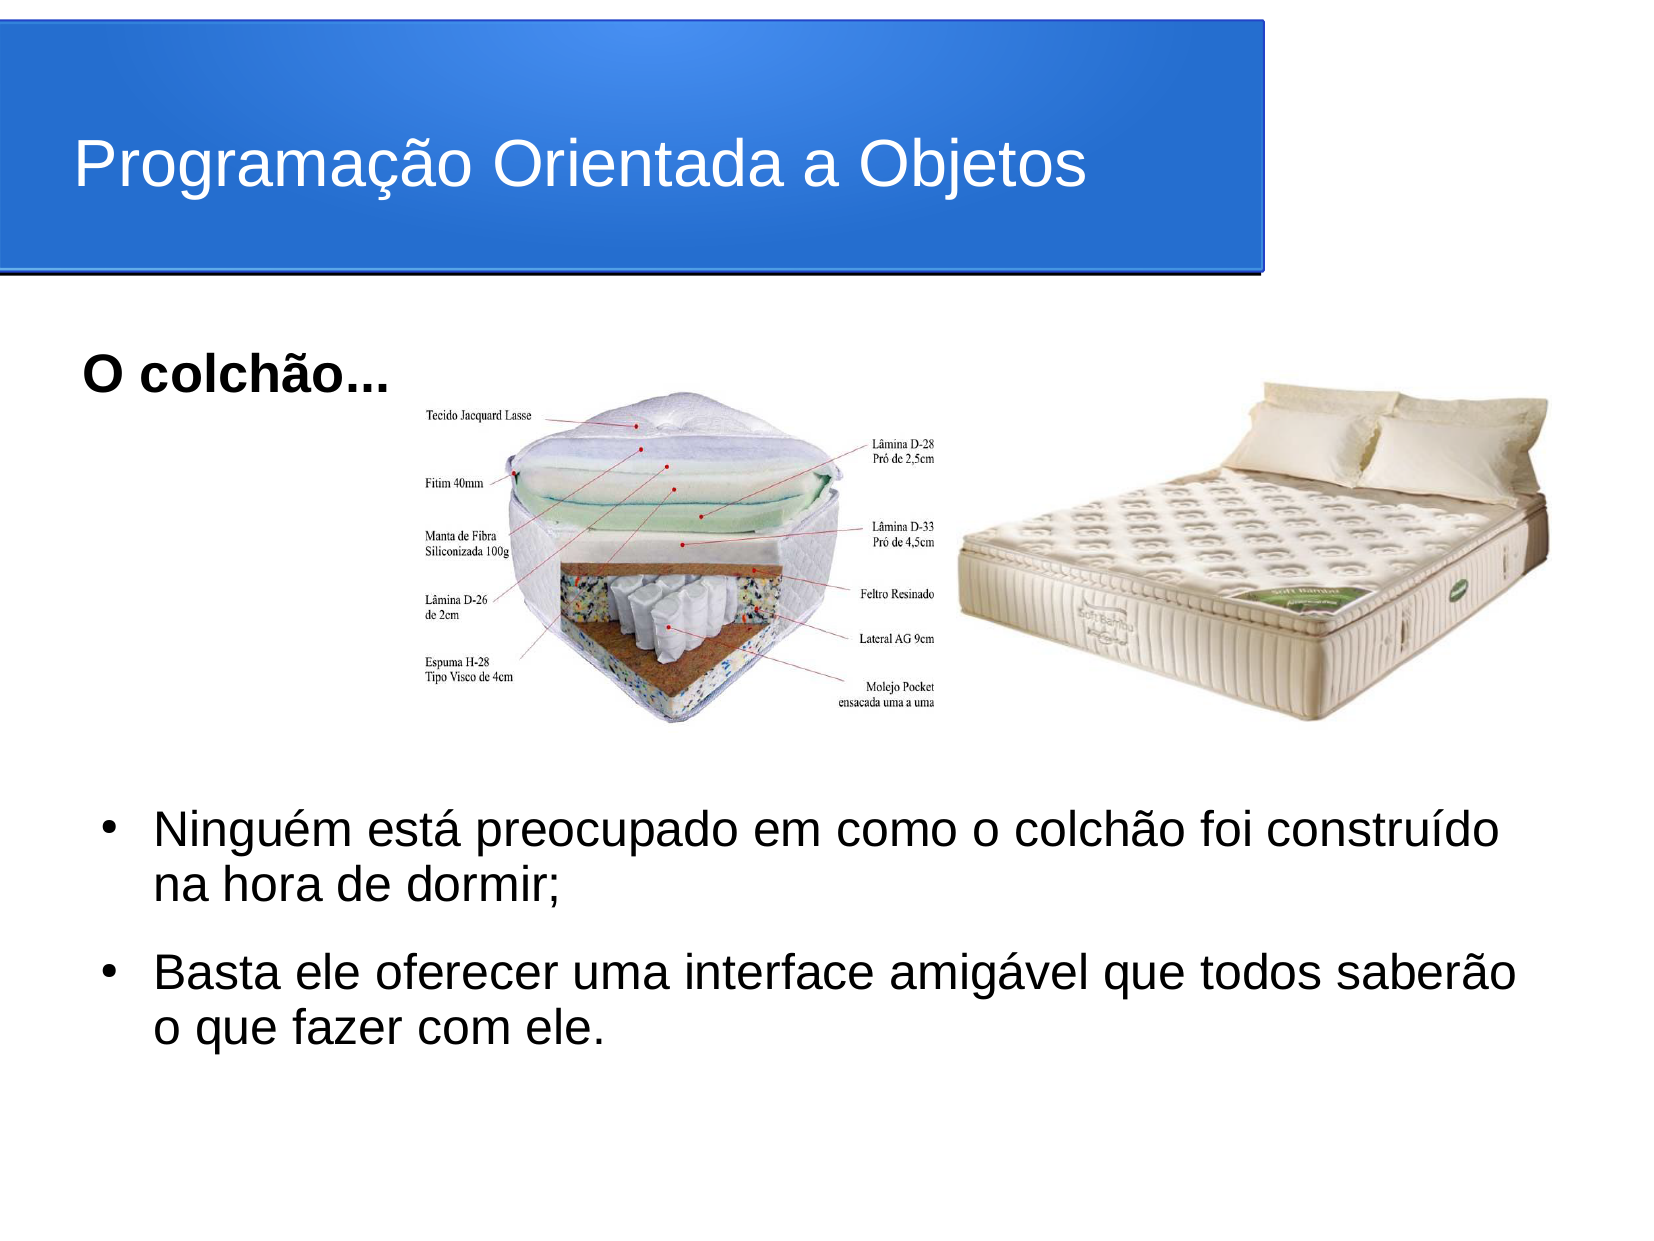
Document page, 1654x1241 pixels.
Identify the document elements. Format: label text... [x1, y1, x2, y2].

list O colchão... Ninguém está preocupado em como o colchão foi construído na hora de dormir; Basta ele oferecer uma interface amigável que todos saberão o que fazer com ele. [82, 343, 1538, 1063]
text_box Programação Orientada a Objetos [73, 125, 1123, 201]
picture [425, 377, 934, 740]
picture [956, 370, 1552, 733]
